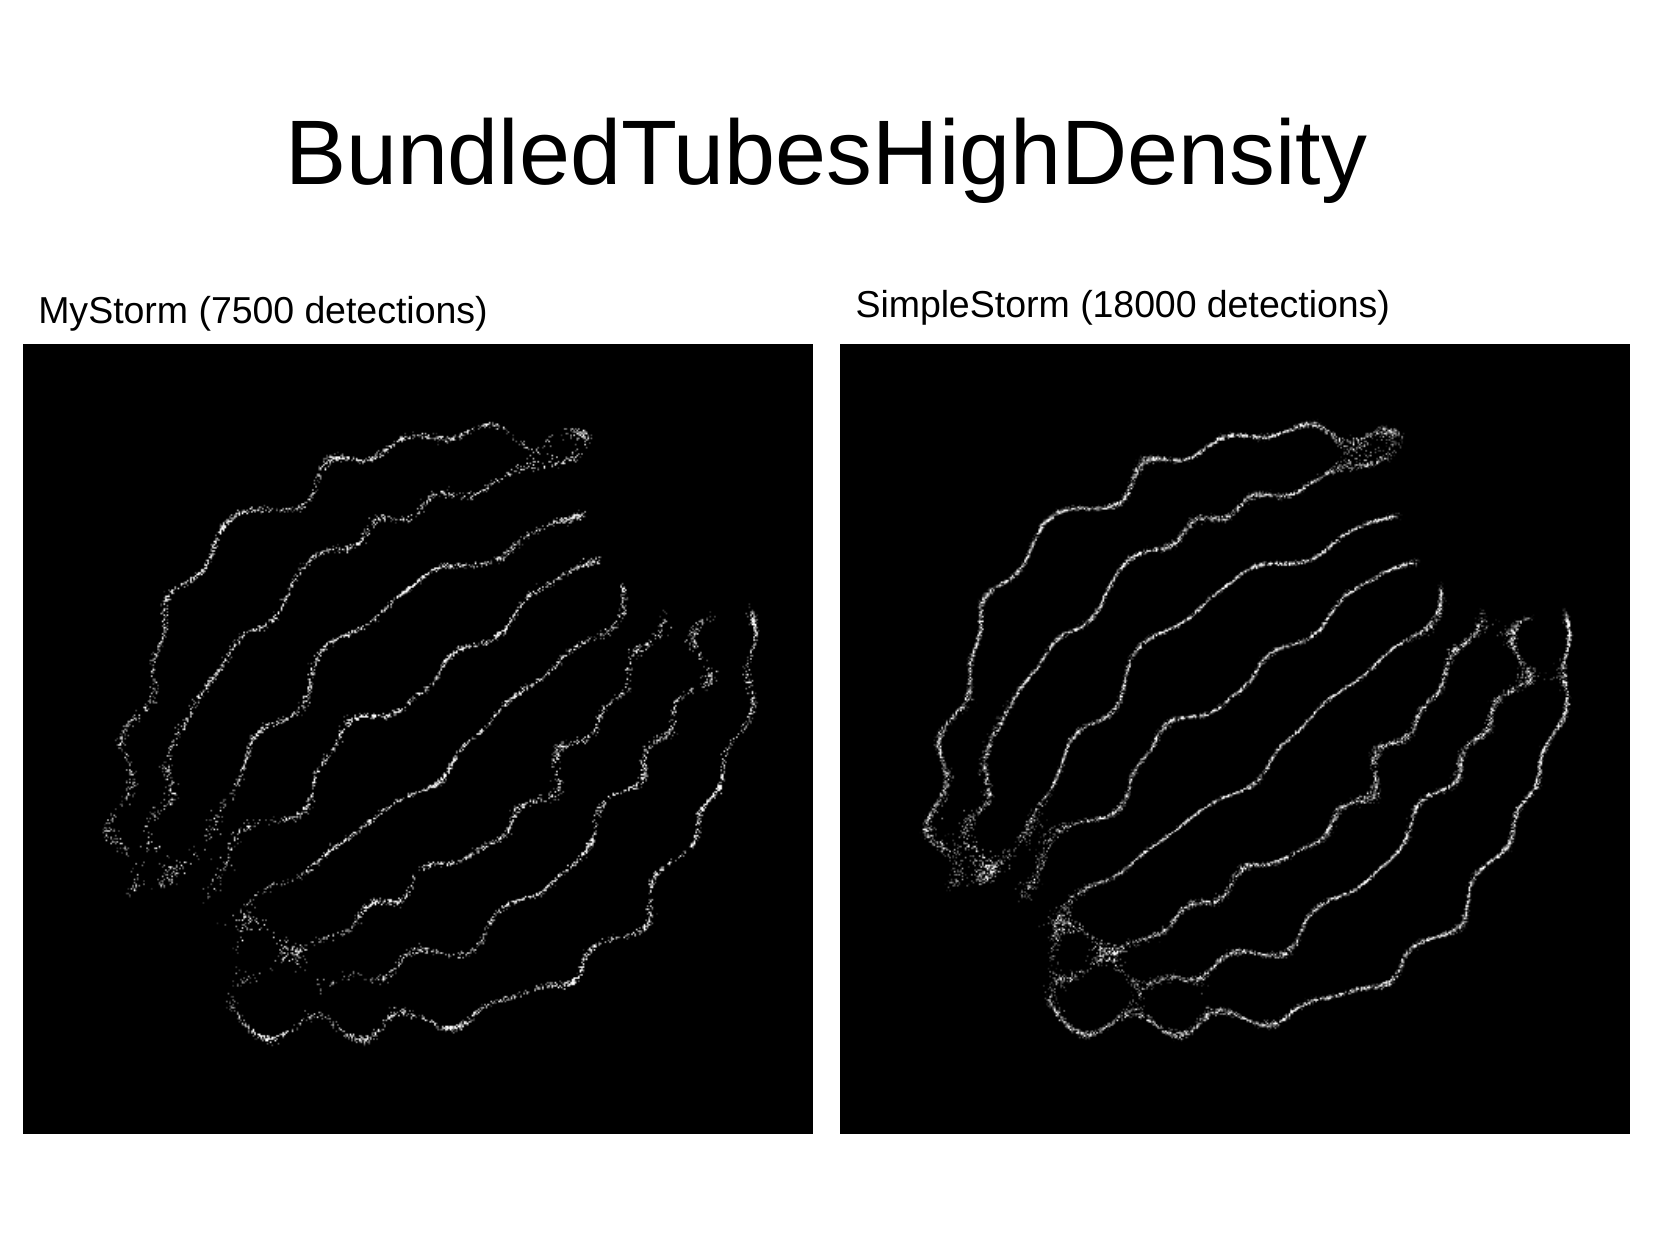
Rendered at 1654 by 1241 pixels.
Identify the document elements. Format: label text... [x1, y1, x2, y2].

picture [840, 344, 1630, 1134]
text_box MyStorm (7500 detections) [23, 282, 579, 345]
text_box SimpleStorm (18000 detections) [840, 276, 1548, 334]
title BundledTubesHighDensity [82, 49, 1571, 257]
picture [23, 344, 813, 1134]
